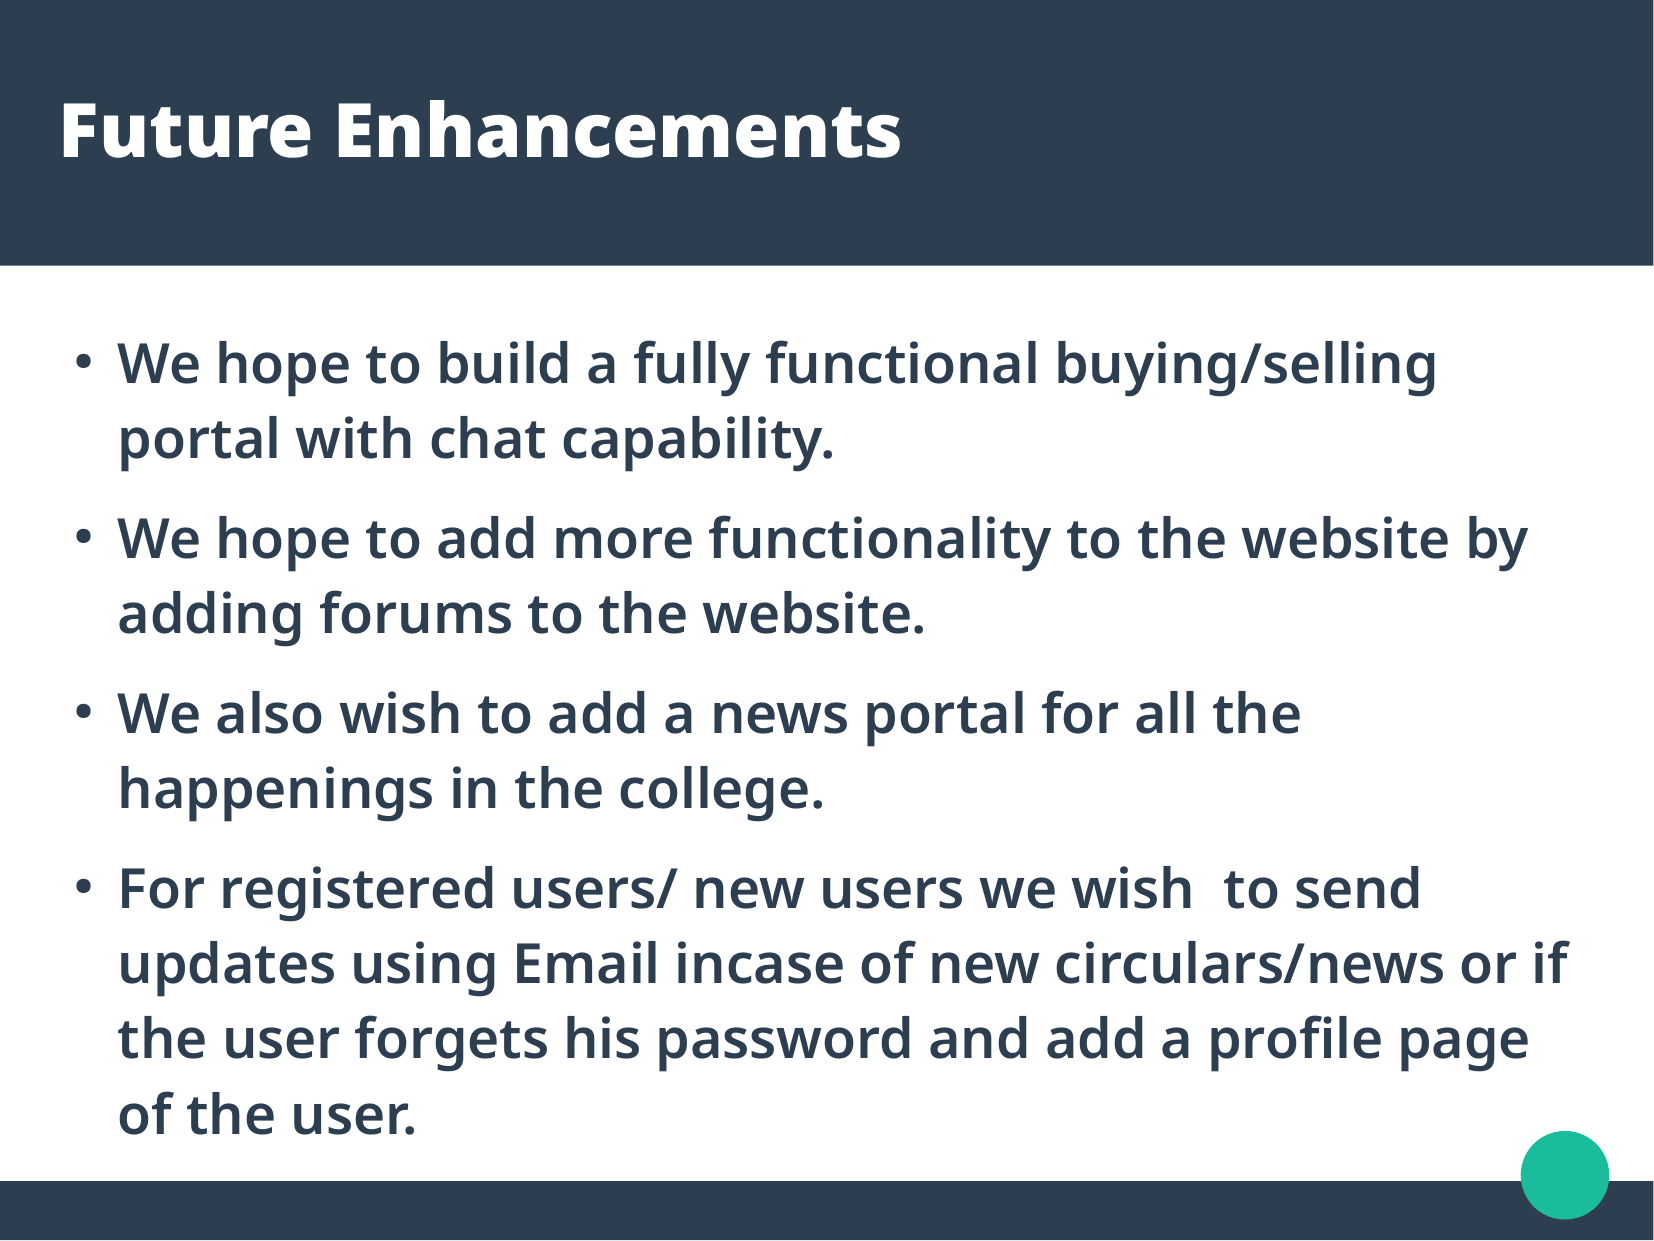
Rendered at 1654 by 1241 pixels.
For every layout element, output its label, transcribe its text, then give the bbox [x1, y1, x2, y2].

title Future Enhancements [59, 49, 1595, 207]
list We hope to build a fully functional buying/selling portal with chat capability. We hope to add more functionality to the website by adding forums to the website. We also wish to add a news portal for all the happenings in the college. For registered users/ new users we wish to send updates using Email incase of new circulars/news or if the user forgets his password and add a profile page of the user. [59, 324, 1595, 1152]
